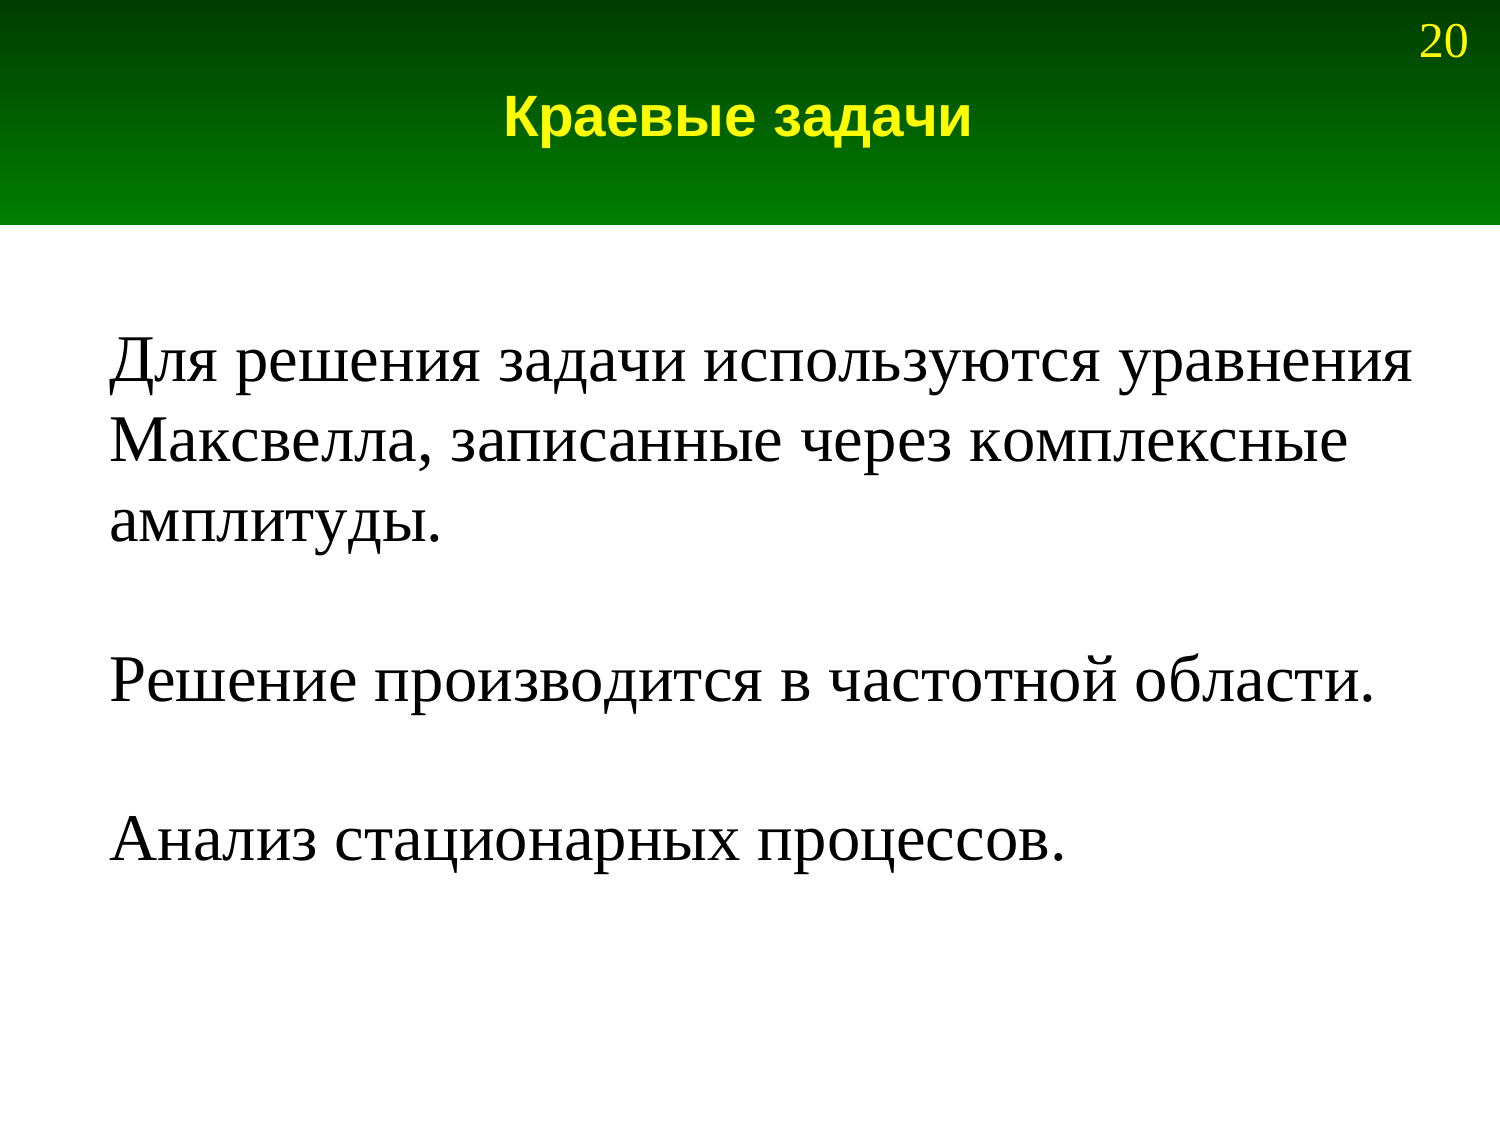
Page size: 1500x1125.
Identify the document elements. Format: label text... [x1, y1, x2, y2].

title Краевые задачи [88, 18, 1389, 207]
text_box Для решения задачи используются уравнения Максвелла, записанные через комплексные амплитуды. Решение производится в частотной области. Анализ стационарных процессов. [94, 307, 1465, 883]
